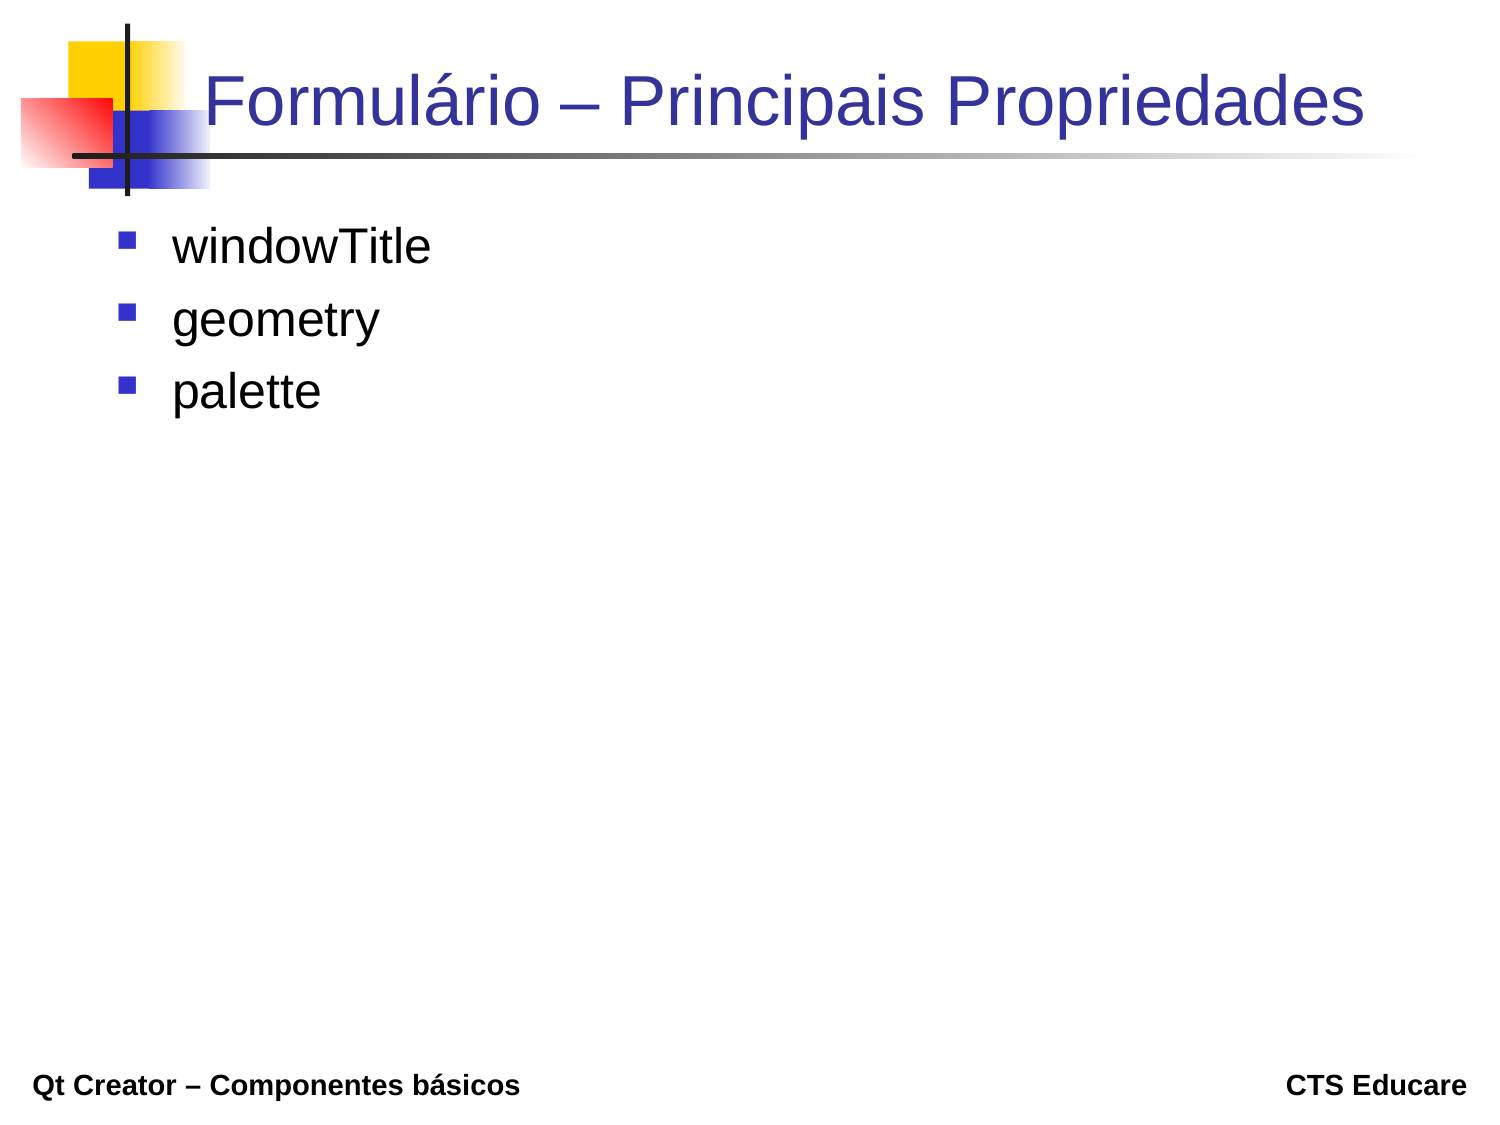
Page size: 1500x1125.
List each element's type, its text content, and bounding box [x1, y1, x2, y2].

title Formulário – Principais Propriedades [188, 46, 1468, 149]
list windowTitle geometry palette [100, 206, 1447, 1024]
